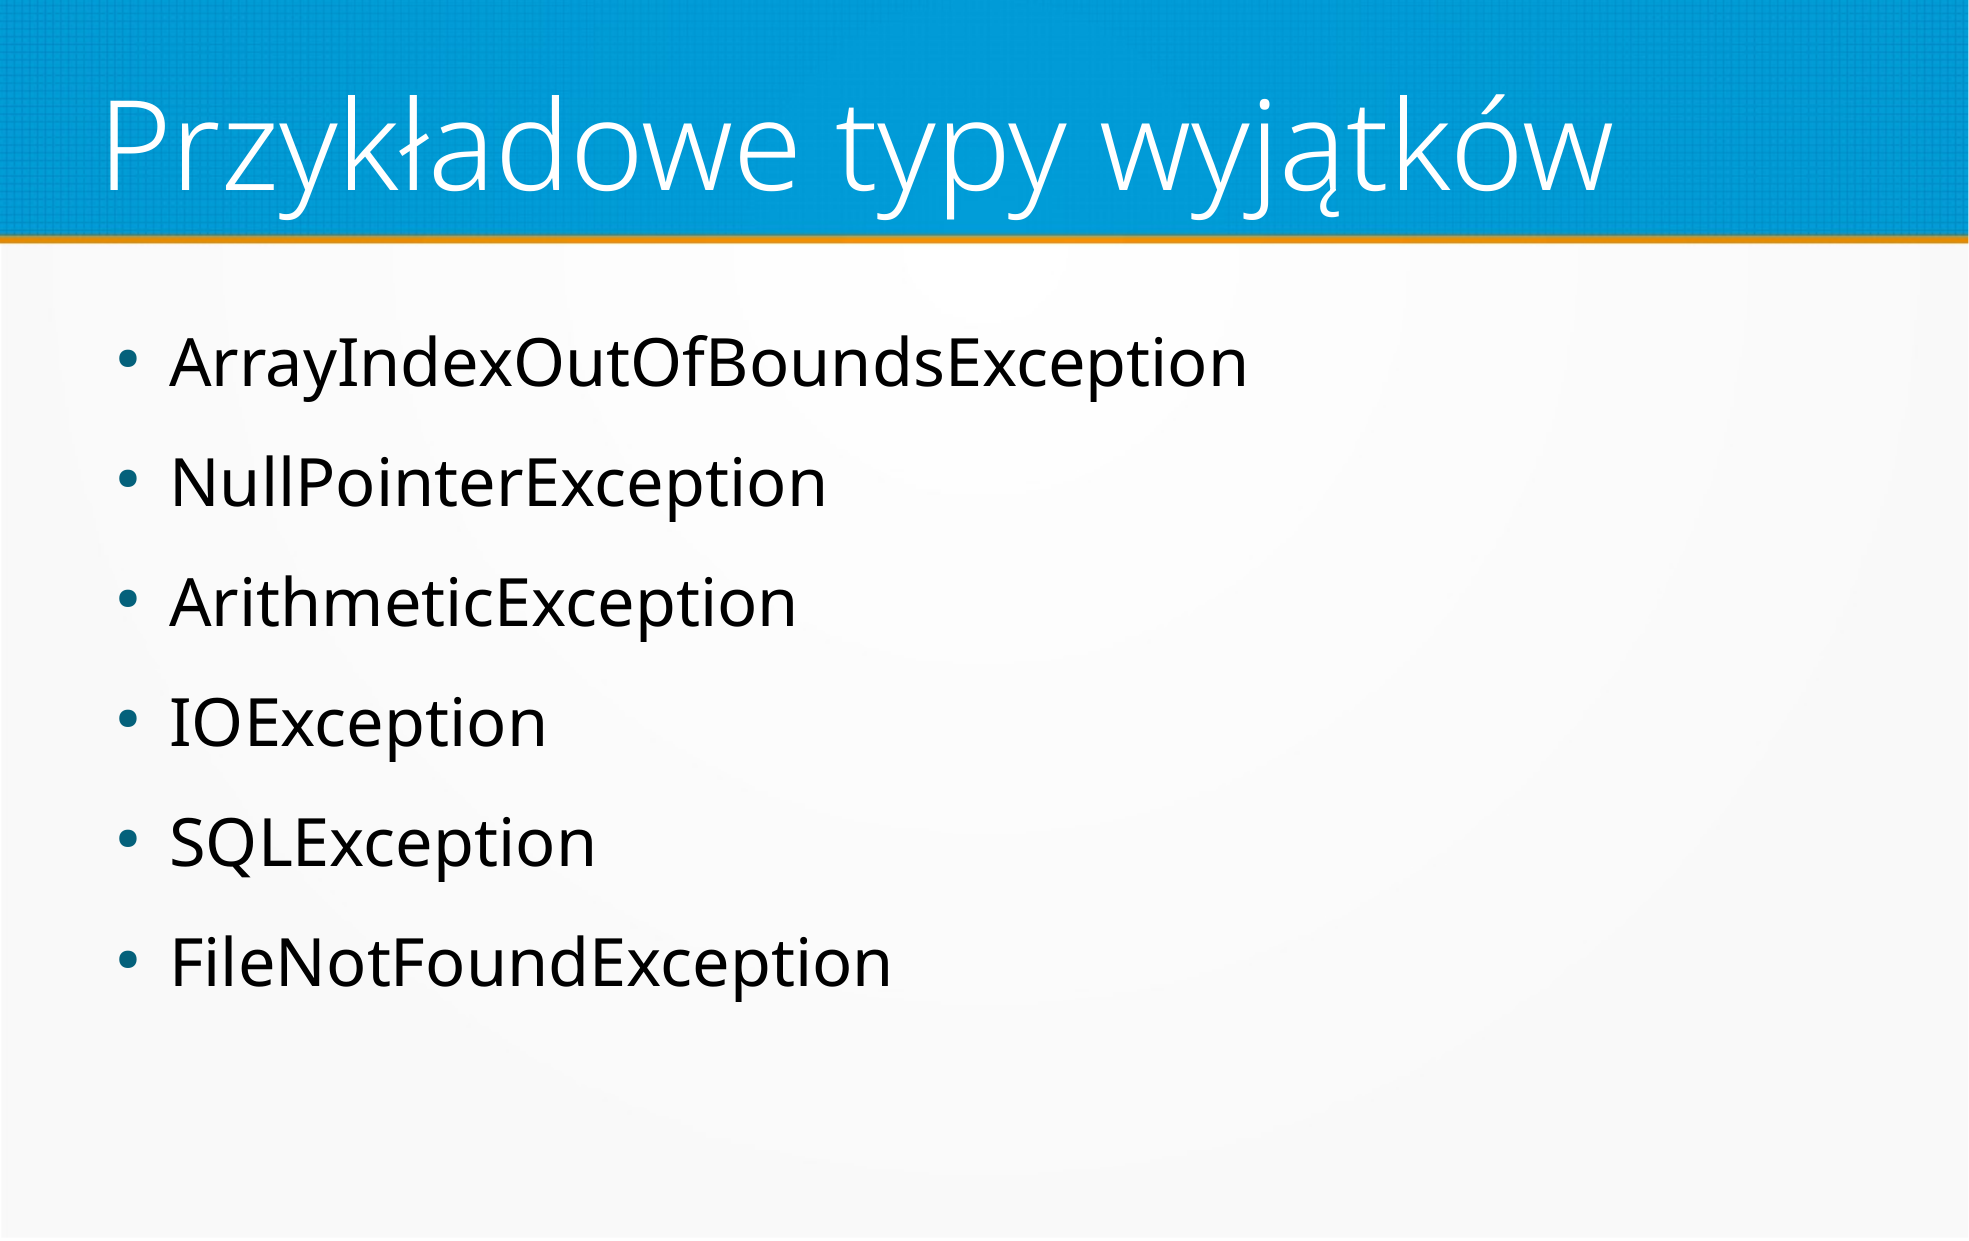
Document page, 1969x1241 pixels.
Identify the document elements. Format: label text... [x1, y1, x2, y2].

picture [0, 233, 1969, 1241]
title Przykładowe typy wyjątków [98, 19, 1870, 227]
list ArrayIndexOutOfBoundsException NullPointerException ArithmeticException IOException SQLException FileNotFoundException [98, 315, 1861, 1081]
